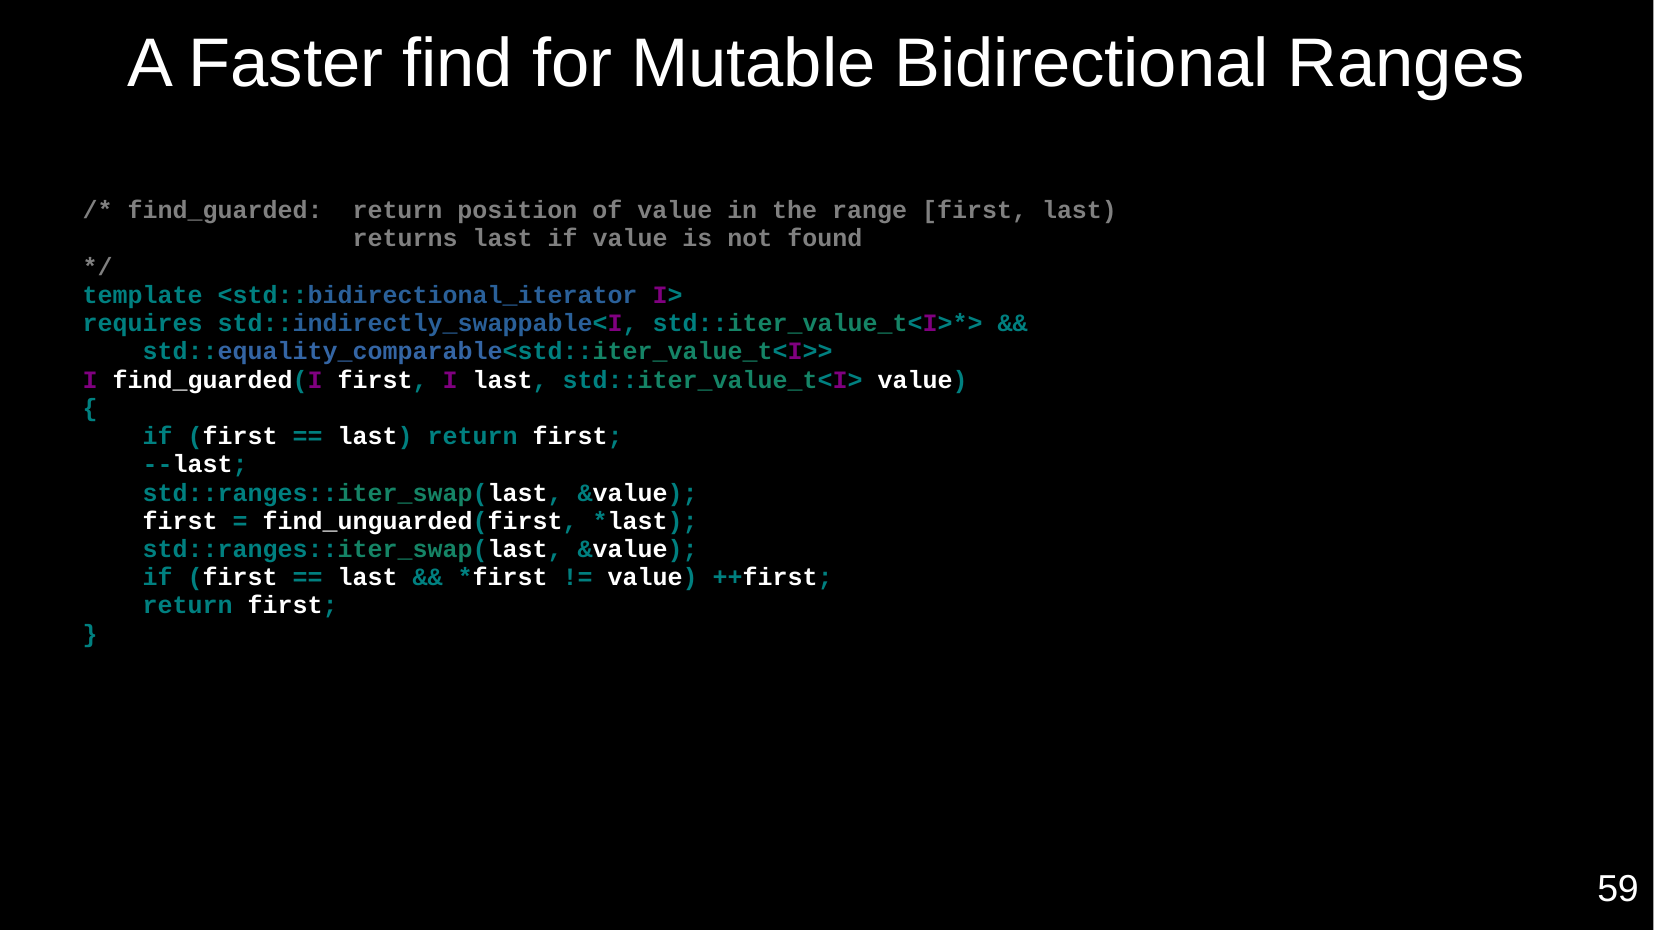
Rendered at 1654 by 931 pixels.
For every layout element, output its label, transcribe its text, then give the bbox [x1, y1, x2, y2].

text_box <number> [1024, 860, 1654, 931]
subtitle /* find_guarded: return position of value in the range [first, last) returns last if value is not found */ template <std::bidirectional_iterator I> requires std::indirectly_swappable<I, std::iter_value_t<I>*> && std::equality_comparable<std::iter_value_t<I>> I find_guarded(I first, I last, std::iter_value_t<I> value) { if (first == last) return first; --last; std::ranges::iter_swap(last, &value); first = find_unguarded(first, *last); std::ranges::iter_swap(last, &value); if (first == last && *first != value) ++first; return first; } [82, 132, 1571, 889]
title A Faster find for Mutable Bidirectional Ranges [82, 4, 1571, 121]
